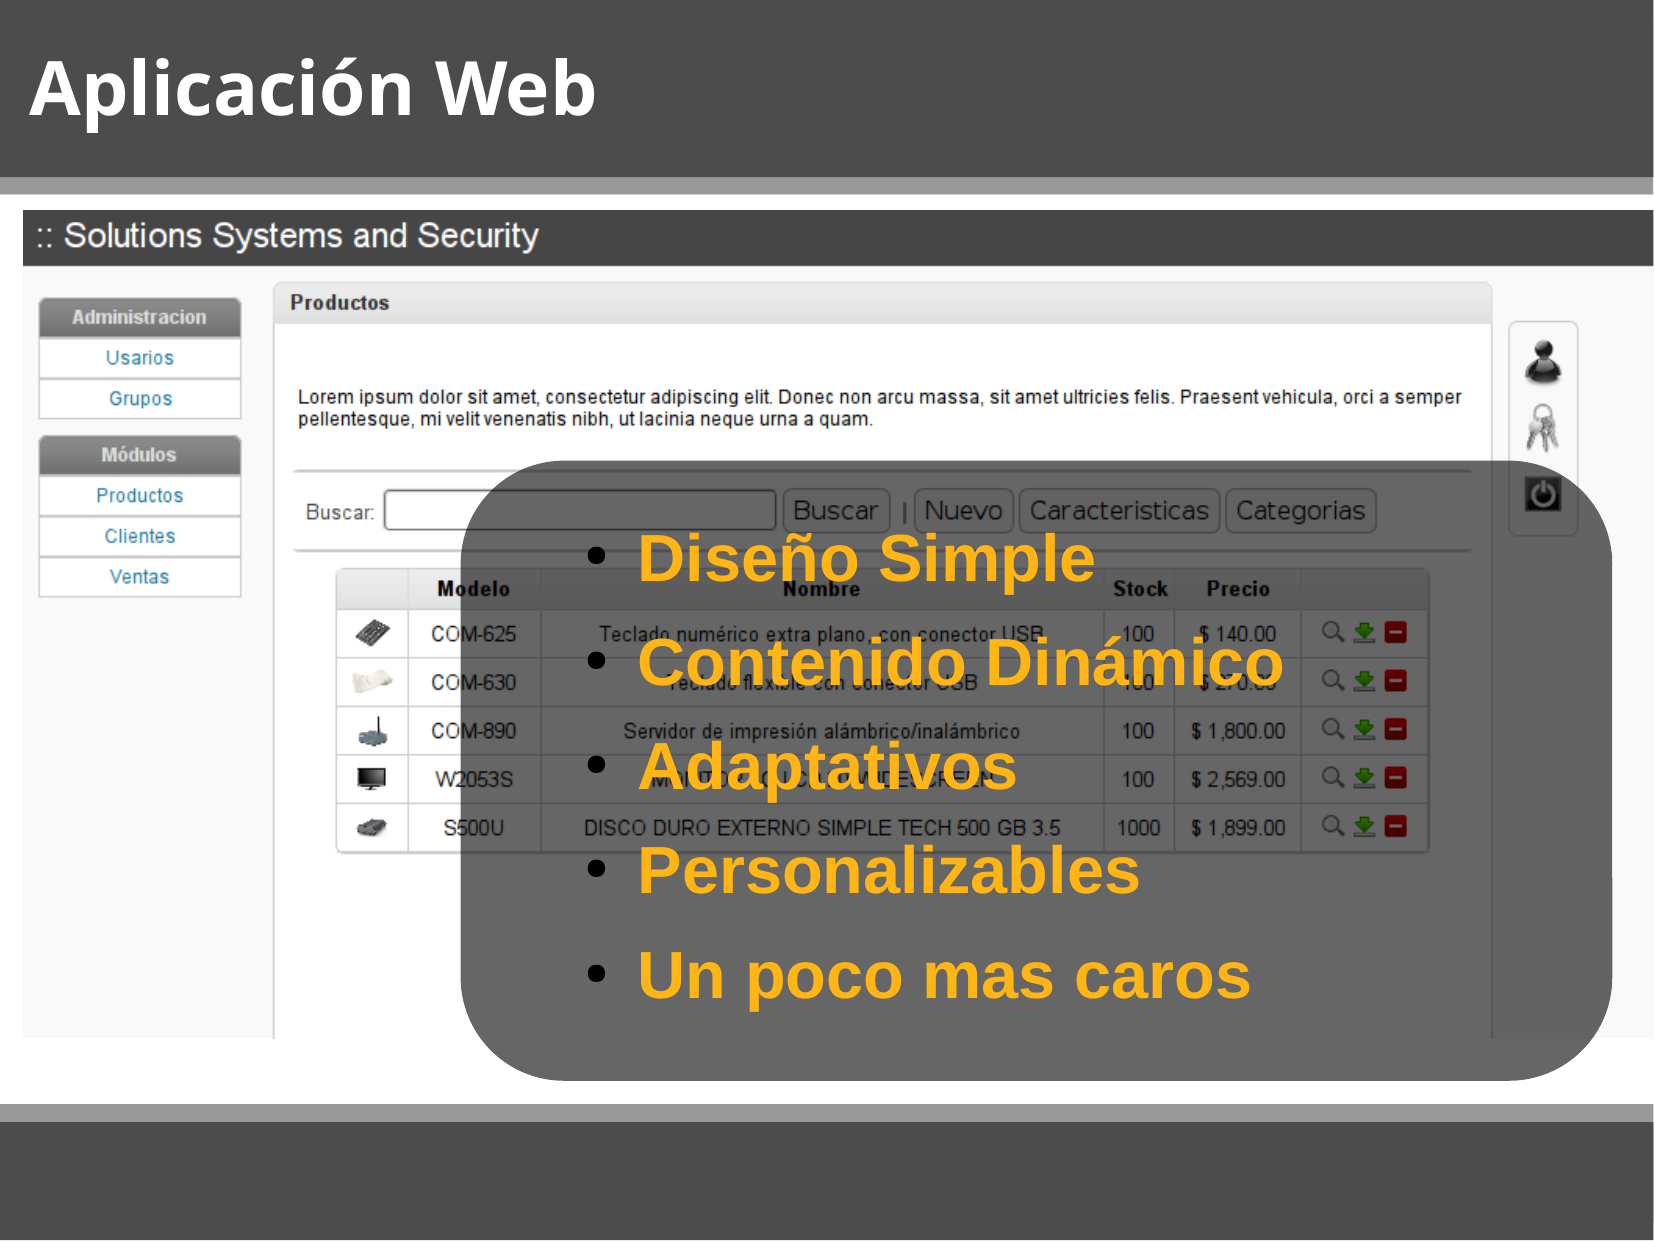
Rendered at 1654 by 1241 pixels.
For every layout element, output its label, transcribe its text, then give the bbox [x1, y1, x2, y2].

picture [23, 210, 1654, 1040]
title Aplicación Web [29, 8, 1654, 166]
list Diseño Simple Contenido Dinámico Adaptativos Personalizables Un poco mas caros [566, 520, 1630, 1093]
text_box [460, 460, 1603, 1081]
